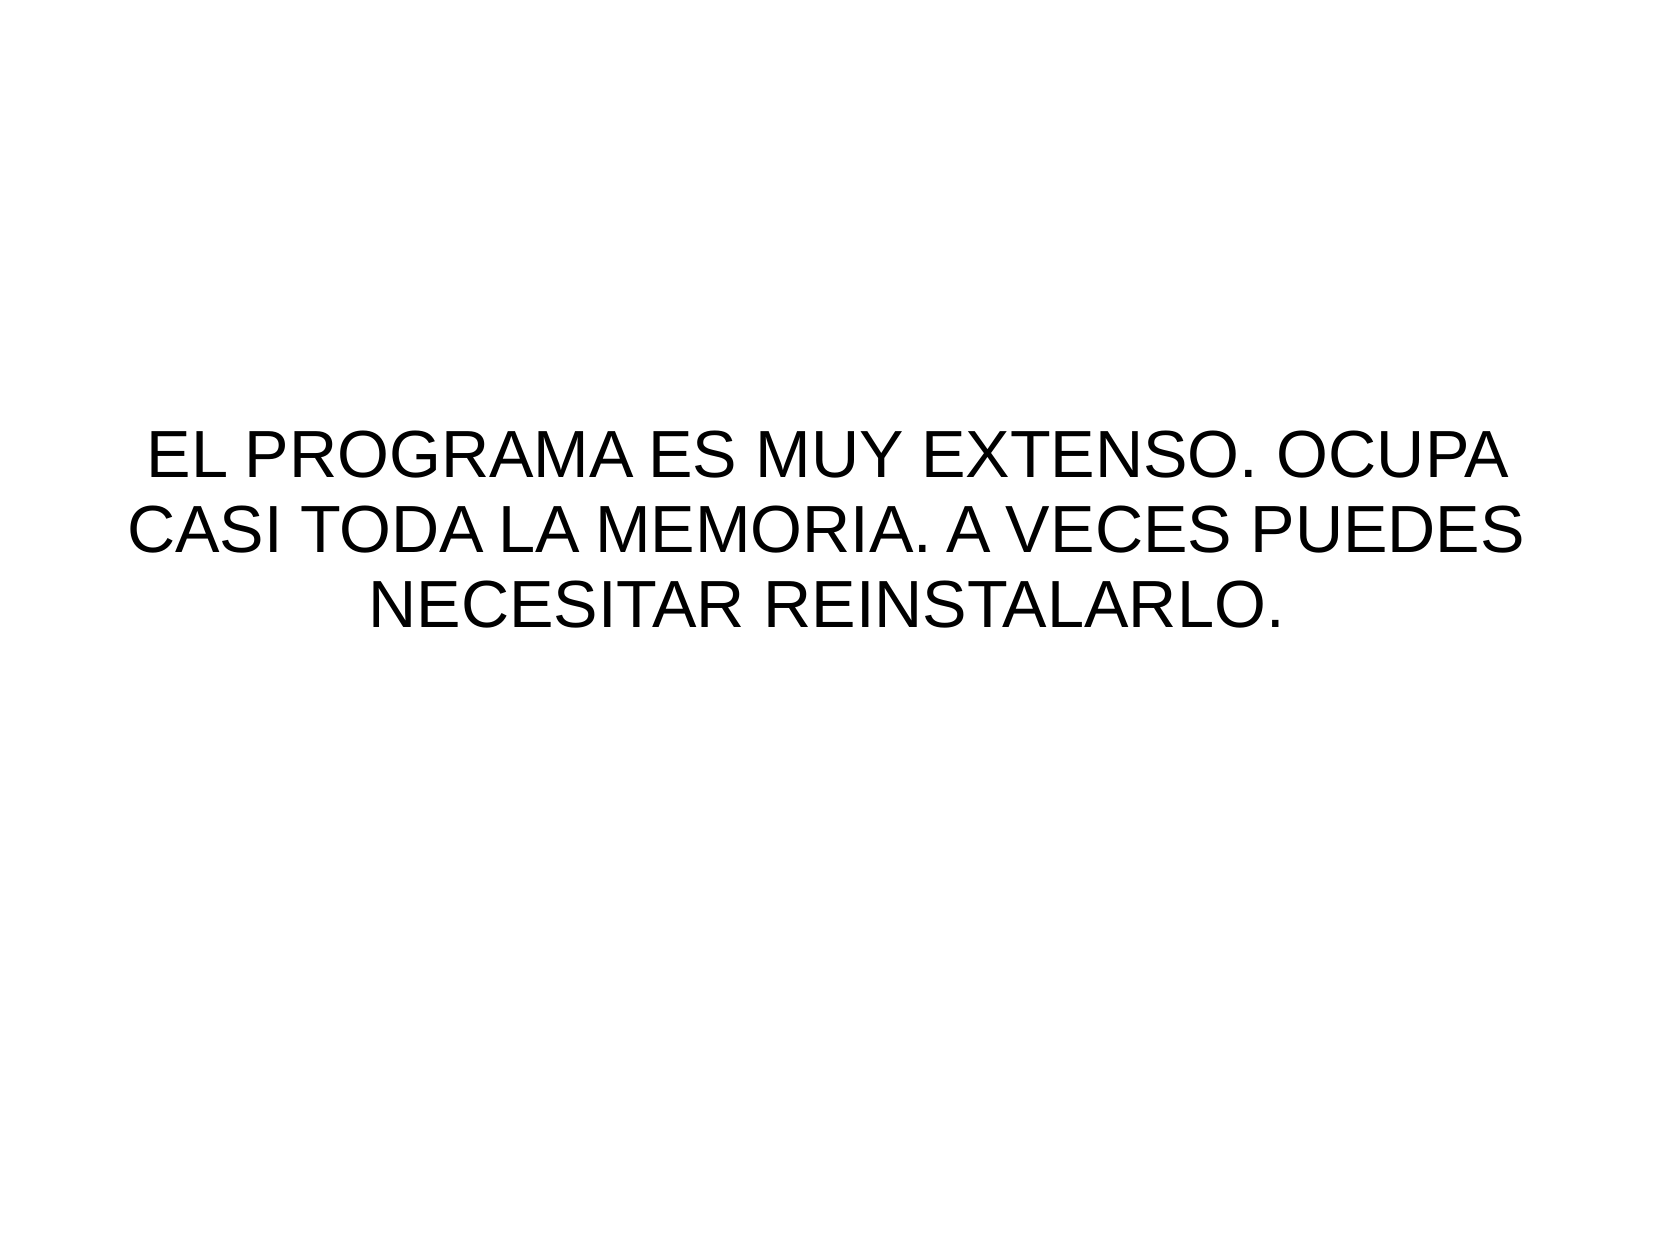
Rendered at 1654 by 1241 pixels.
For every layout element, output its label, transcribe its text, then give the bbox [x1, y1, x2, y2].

subtitle EL PROGRAMA ES MUY EXTENSO. OCUPA CASI TODA LA MEMORIA. A VECES PUEDES NECESITAR REINSTALARLO. [82, 49, 1571, 1010]
